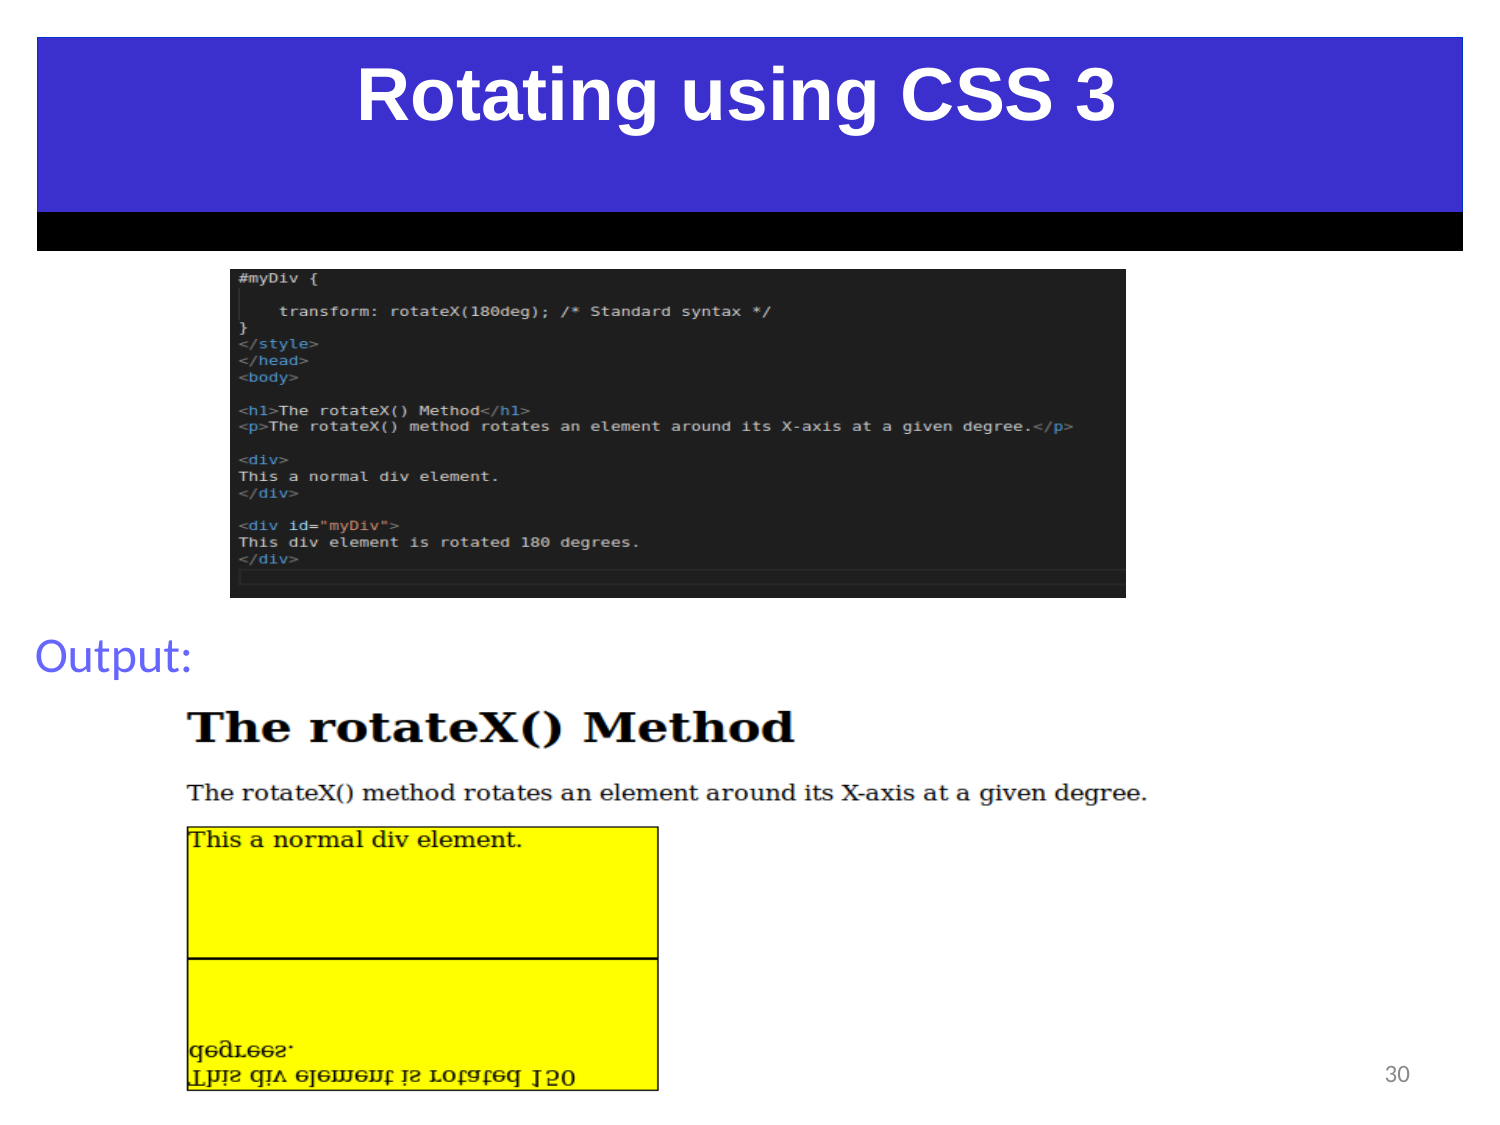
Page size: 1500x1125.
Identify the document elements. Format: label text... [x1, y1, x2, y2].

picture [184, 689, 1155, 1095]
picture [230, 269, 1126, 598]
text_box Output: [20, 615, 241, 690]
list Rotating using CSS 3 [50, 37, 1450, 213]
text_box <number> [1074, 1042, 1426, 1103]
